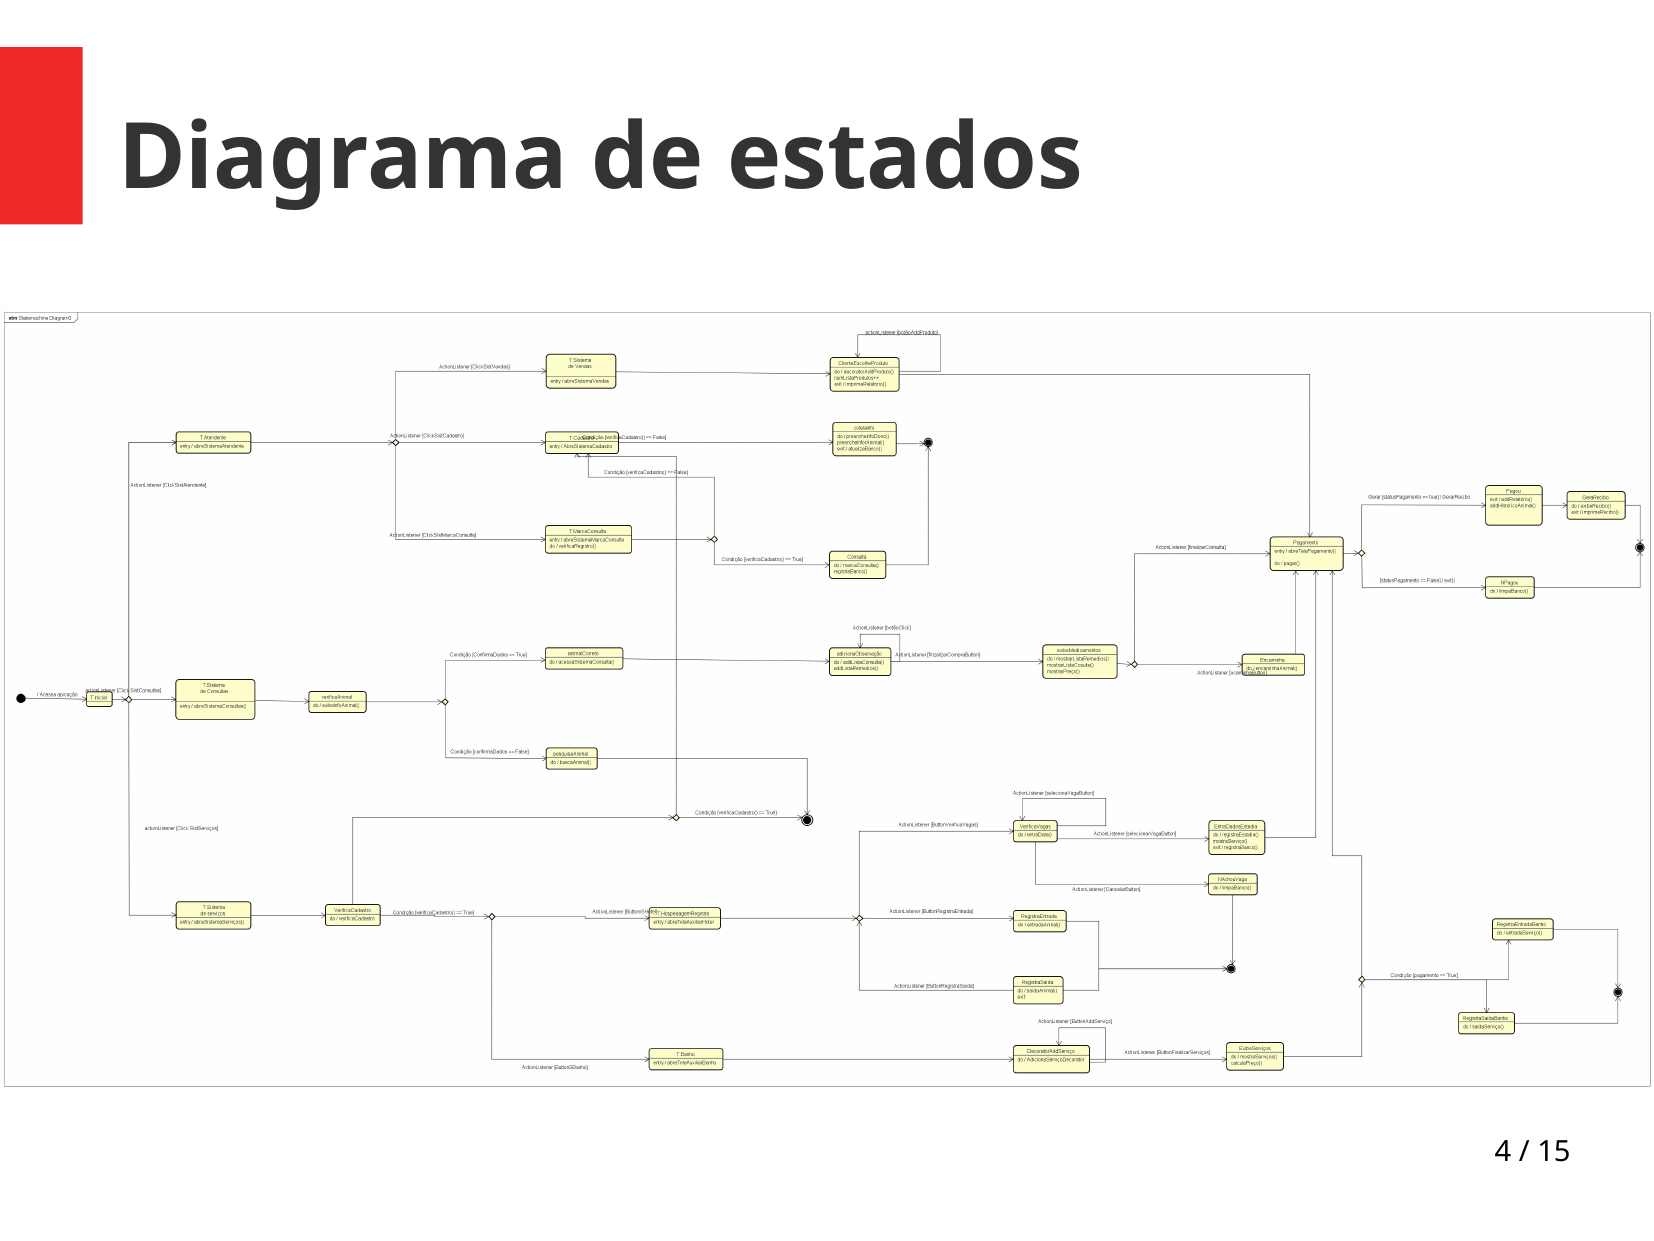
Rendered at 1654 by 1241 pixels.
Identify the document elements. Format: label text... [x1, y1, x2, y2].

title Diagrama de estados [118, 49, 1571, 257]
picture [0, 308, 1654, 1090]
